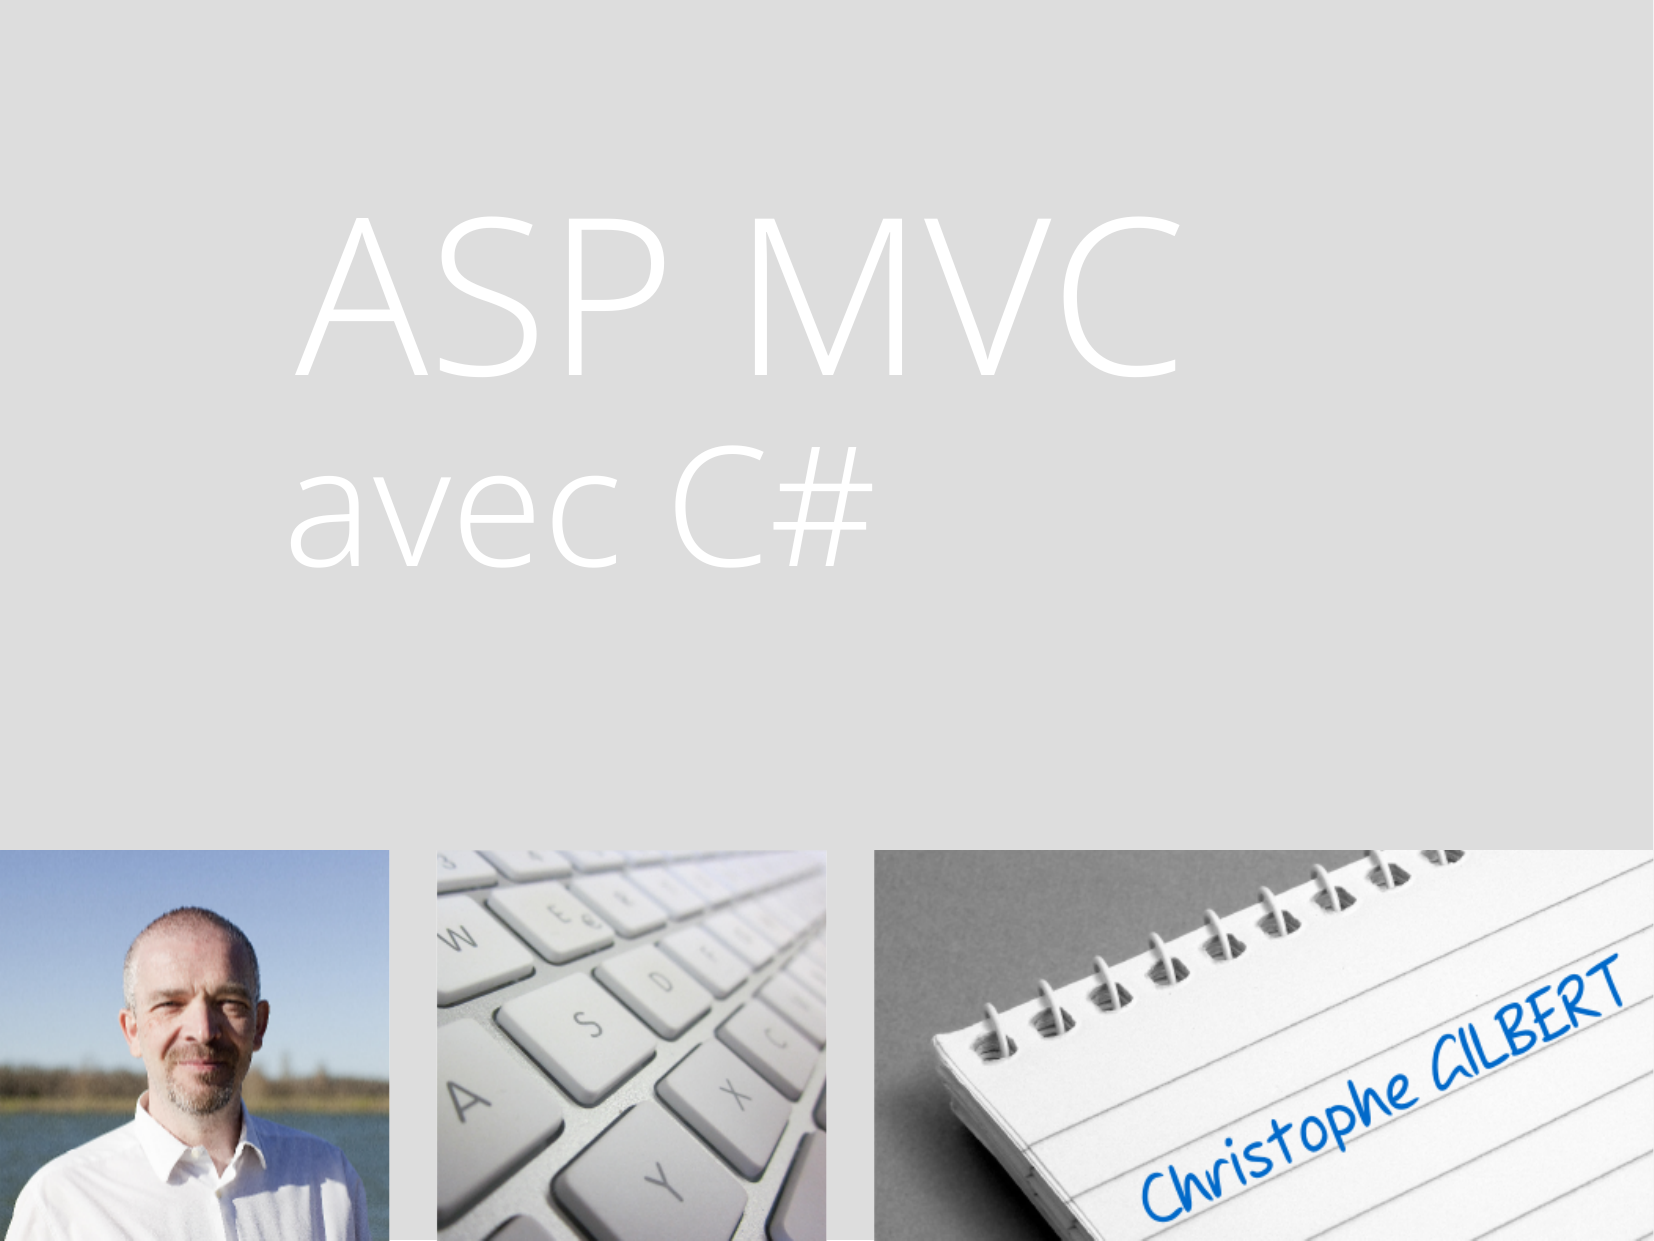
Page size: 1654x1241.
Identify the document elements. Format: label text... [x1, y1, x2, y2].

title ASP MVC [295, 141, 1571, 381]
title avec C# [283, 381, 1571, 622]
picture [0, 850, 1654, 1241]
